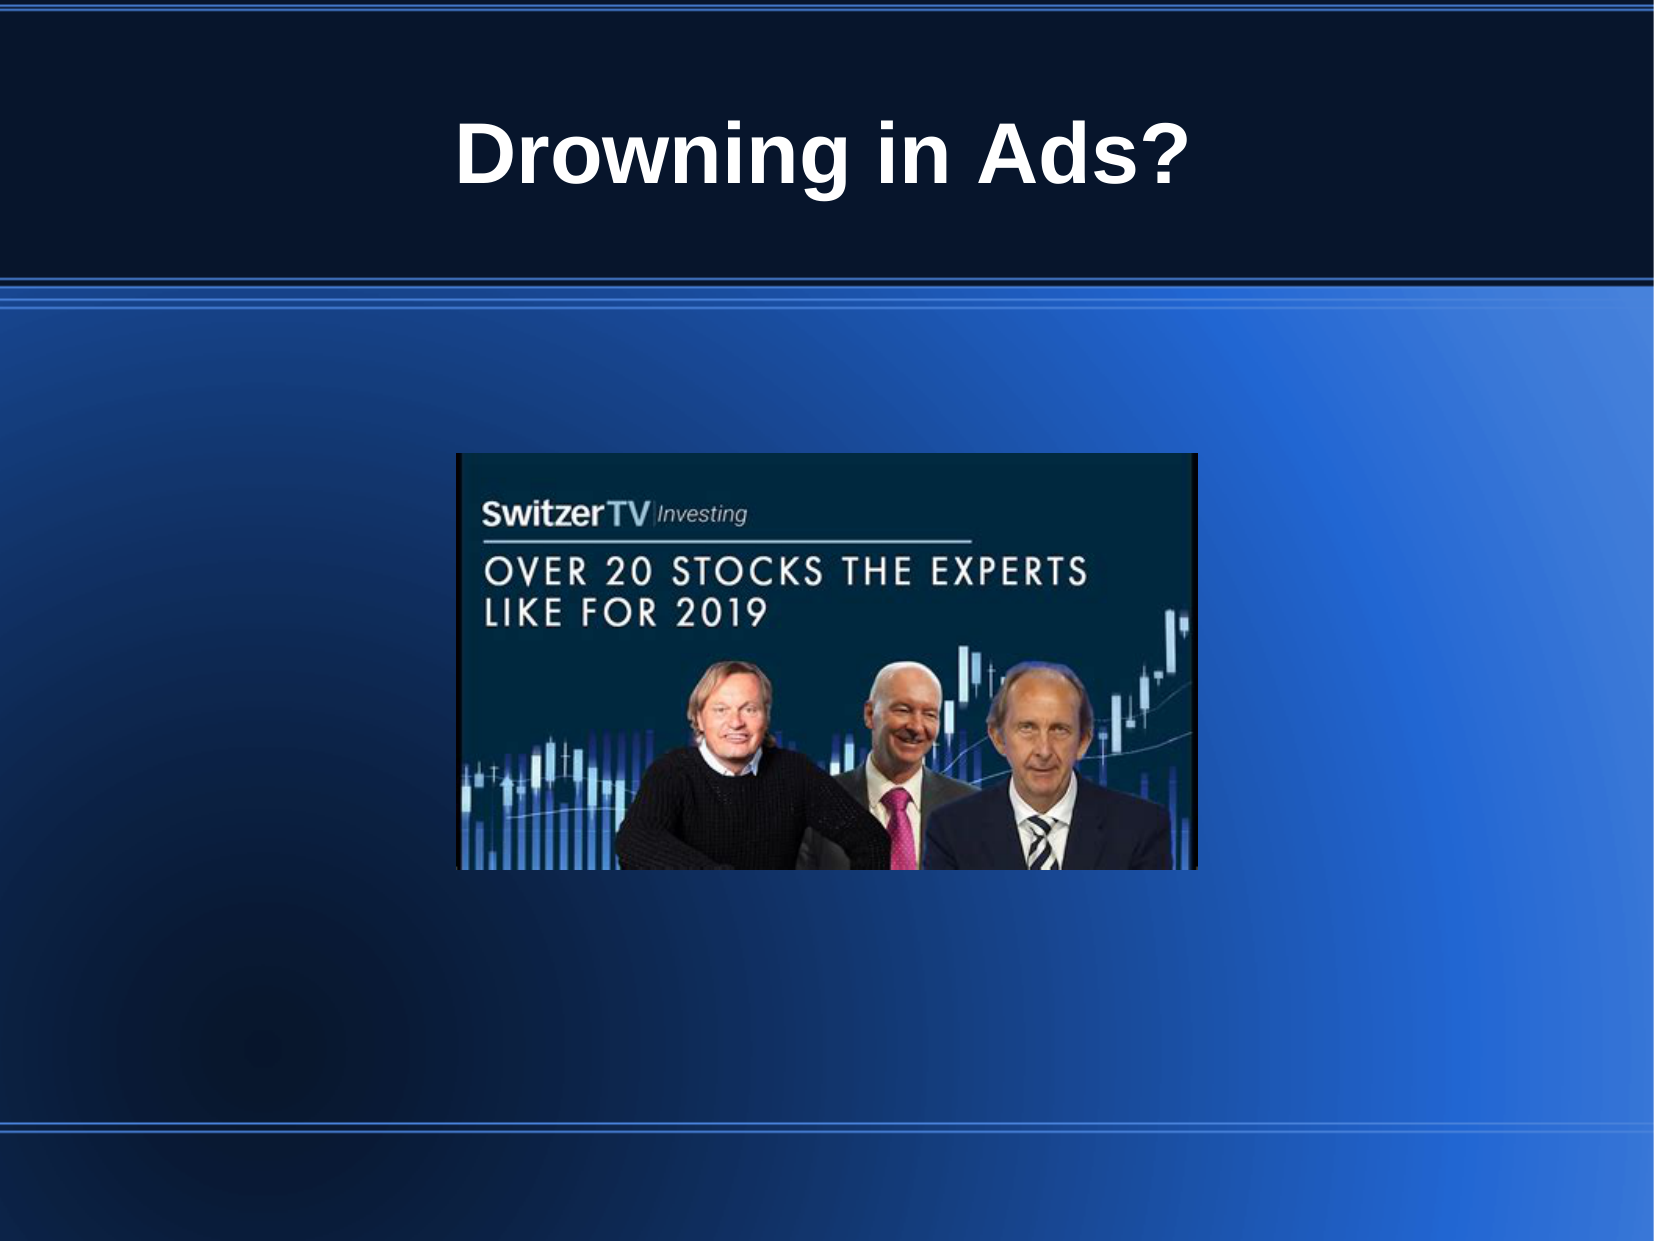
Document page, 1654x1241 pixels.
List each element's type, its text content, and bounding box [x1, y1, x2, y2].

text_box Drowning in Ads? [372, 105, 1276, 202]
picture [0, 0, 1654, 1241]
